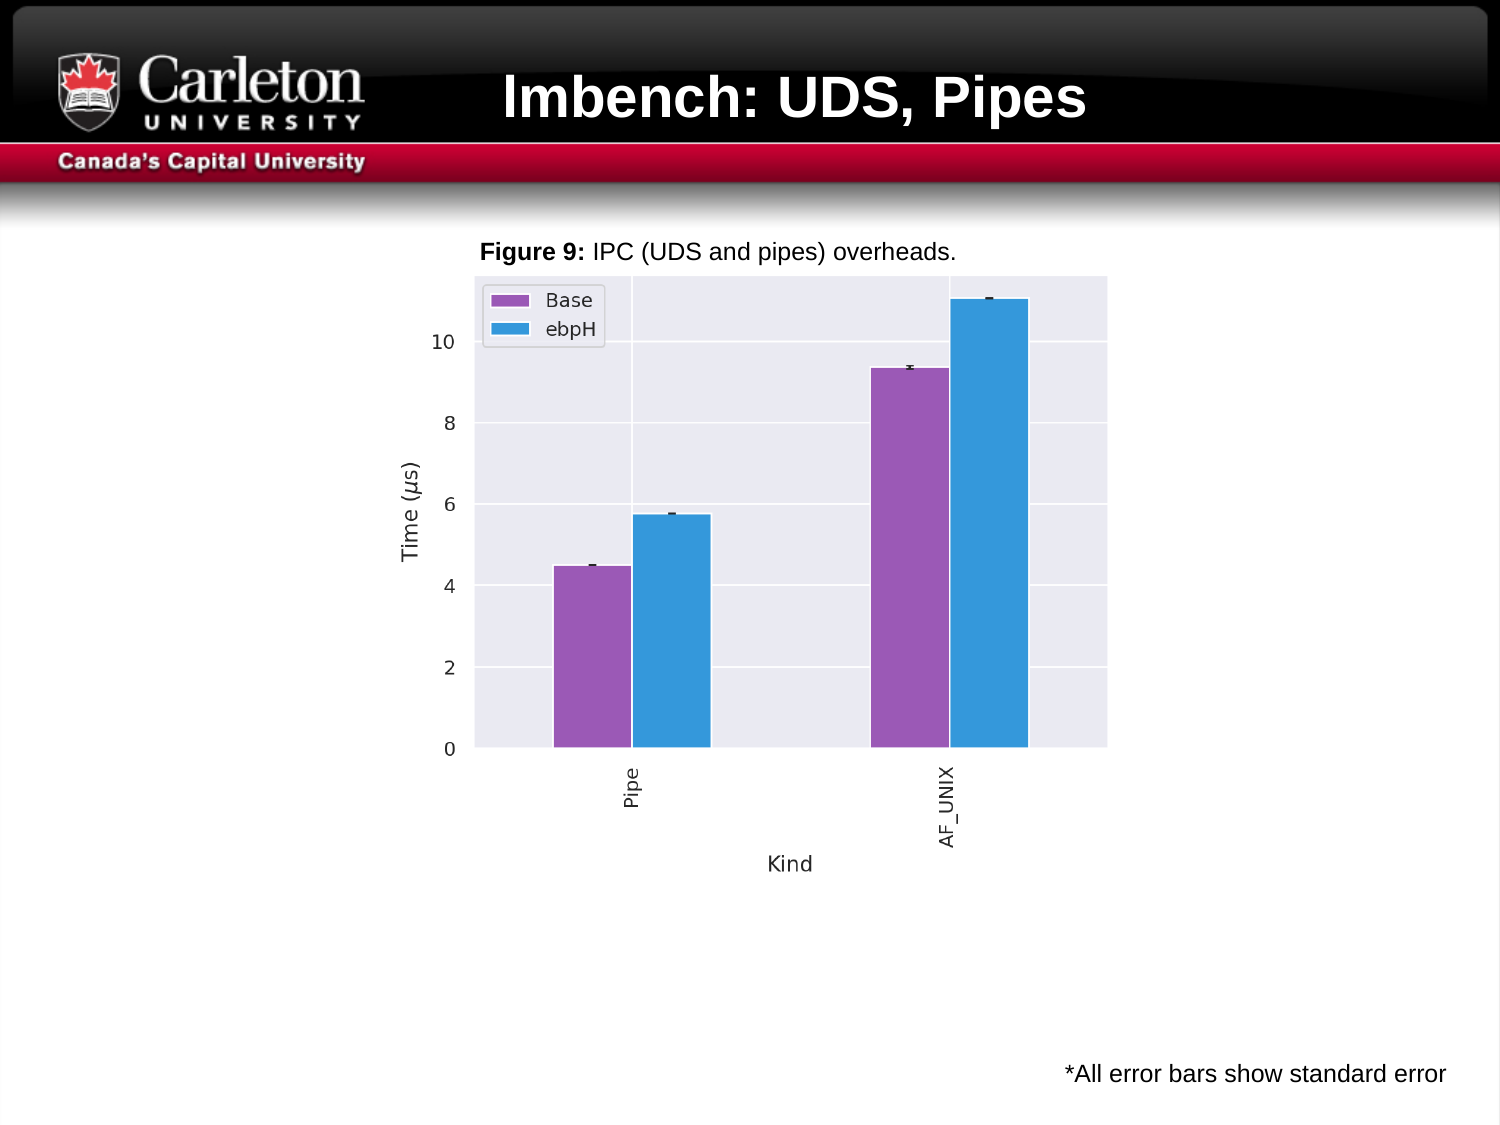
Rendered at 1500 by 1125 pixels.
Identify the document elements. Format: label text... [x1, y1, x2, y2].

text_box *All error bars show standard error [1050, 1050, 1471, 1096]
picture [0, 0, 1500, 1125]
title lmbench: UDS, Pipes [487, 37, 1438, 150]
text_box Figure 9: IPC (UDS and pipes) overheads. [465, 228, 1036, 304]
